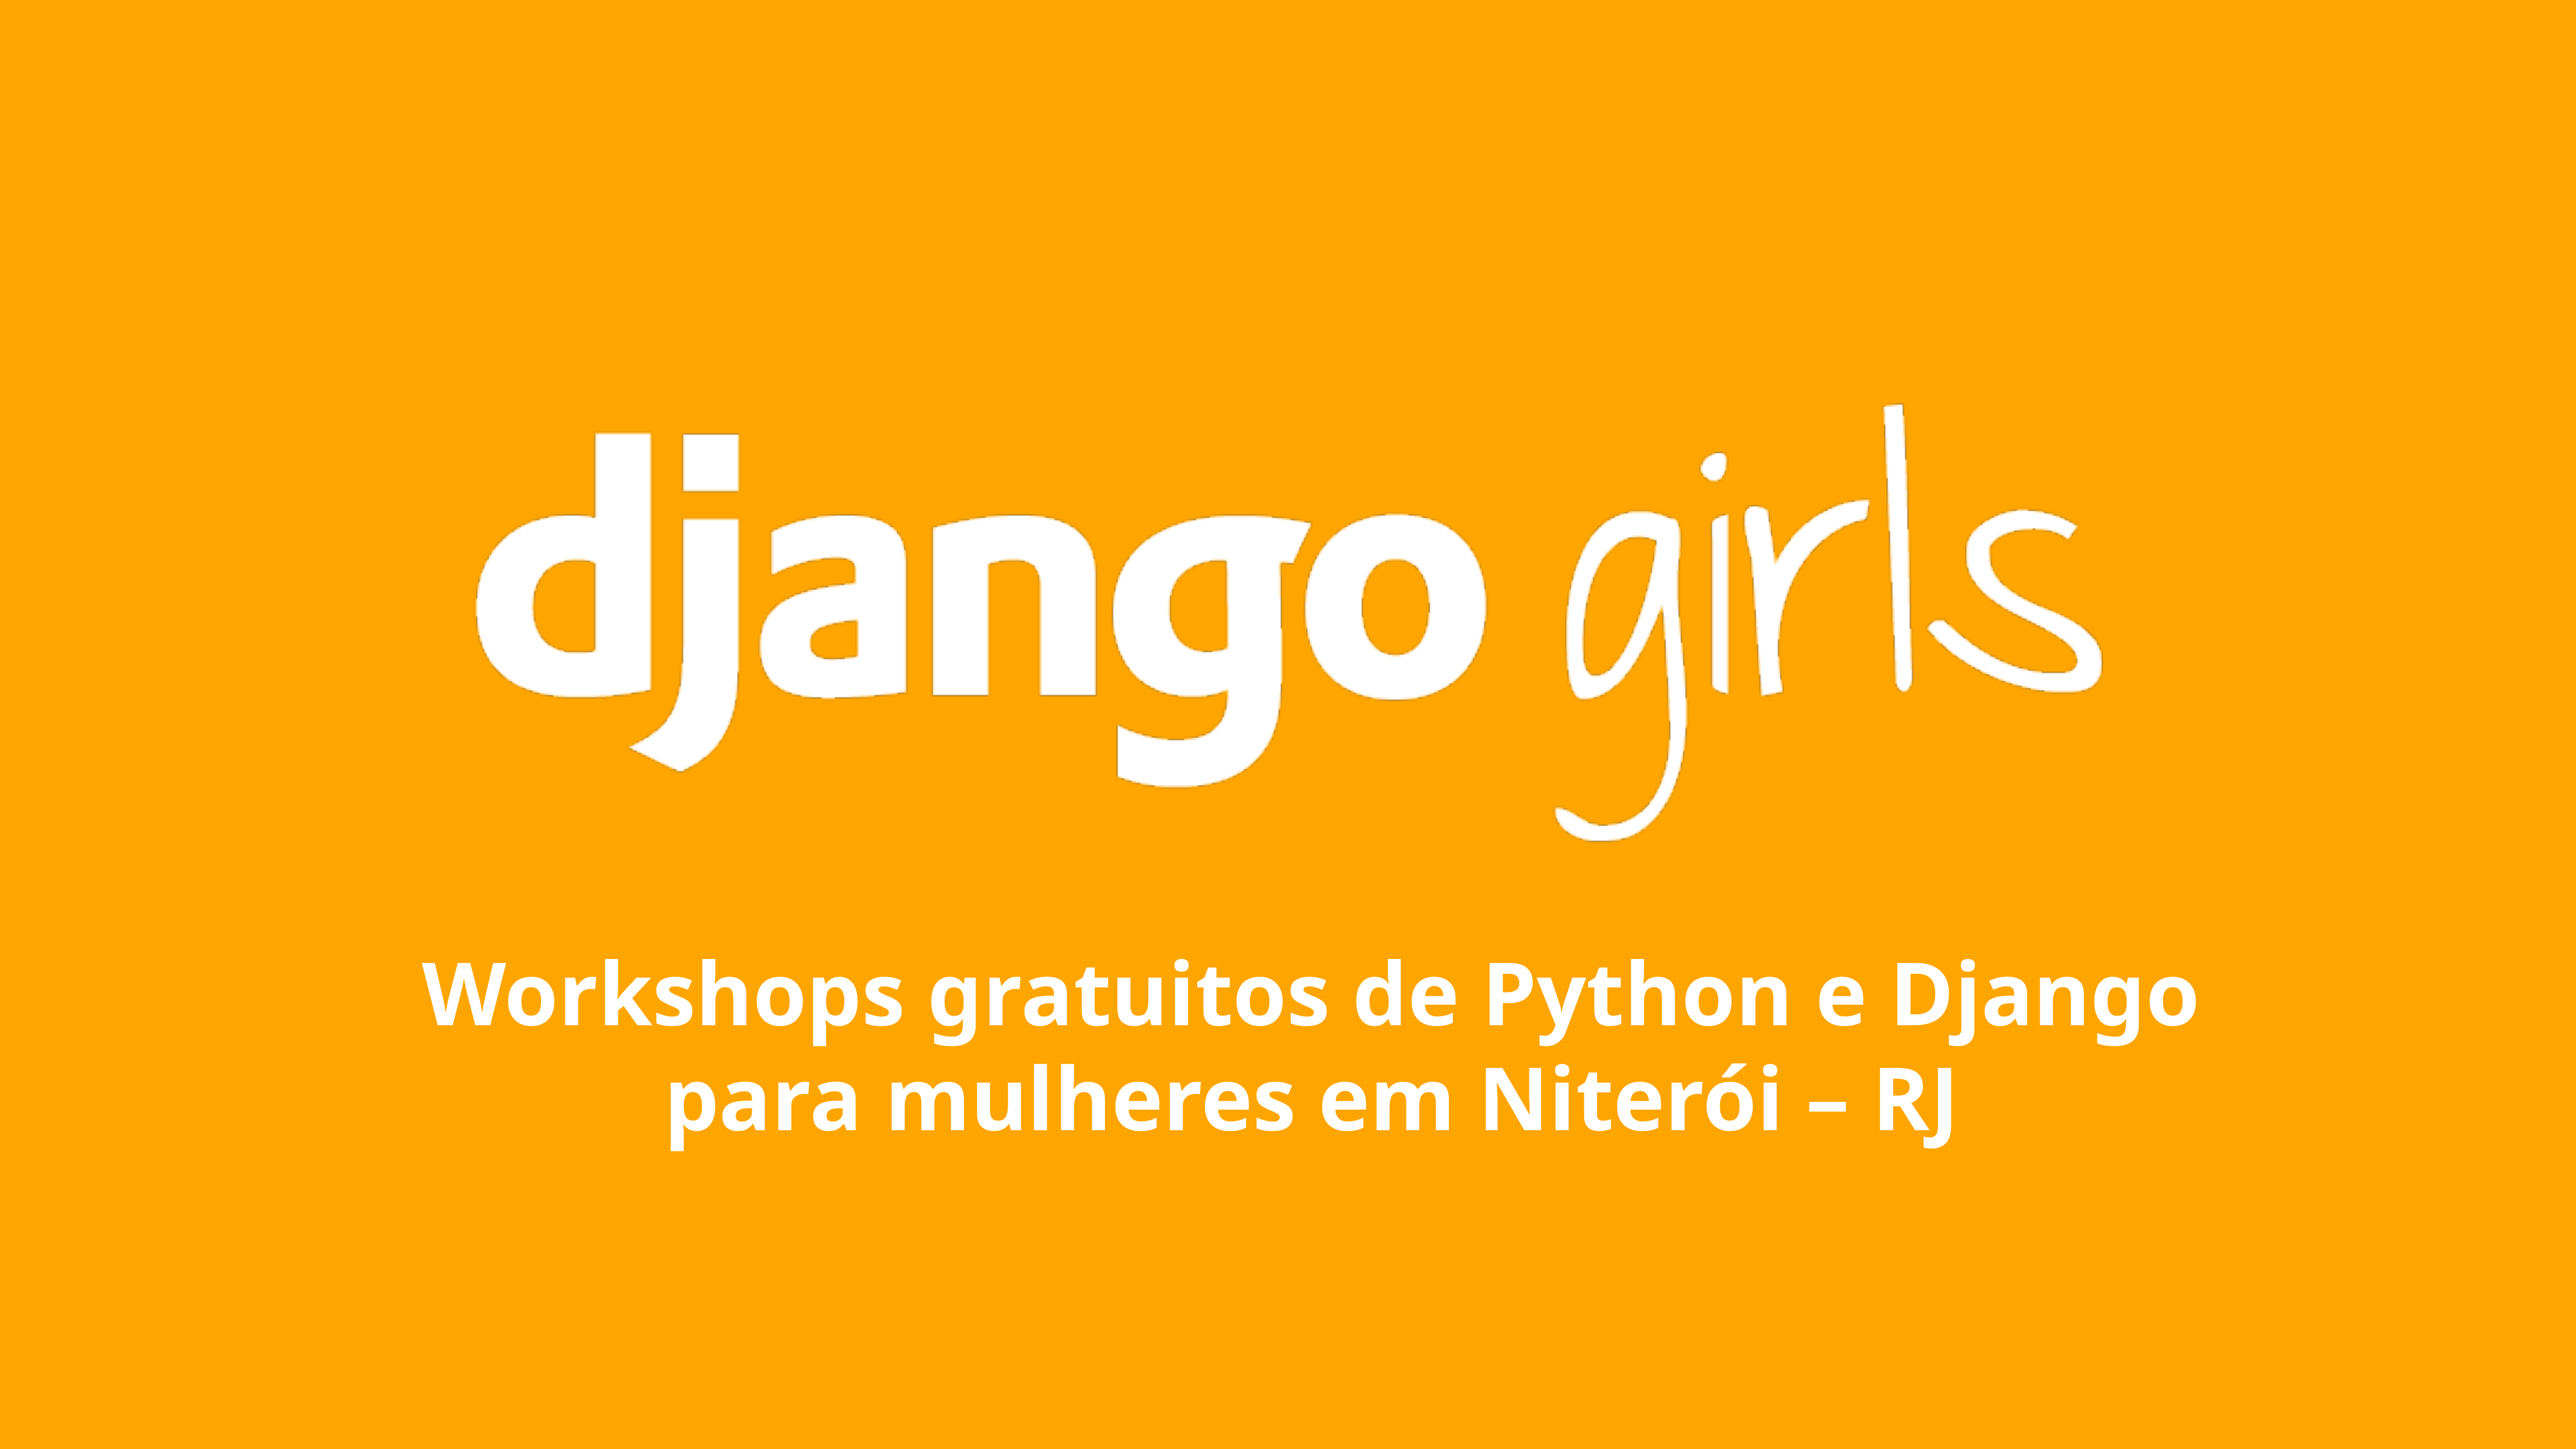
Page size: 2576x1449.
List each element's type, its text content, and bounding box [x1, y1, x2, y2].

picture [346, 282, 2230, 921]
text_box Workshops gratuitos de Python e Django para mulheres em Niterói – RJ [356, 933, 2268, 1153]
